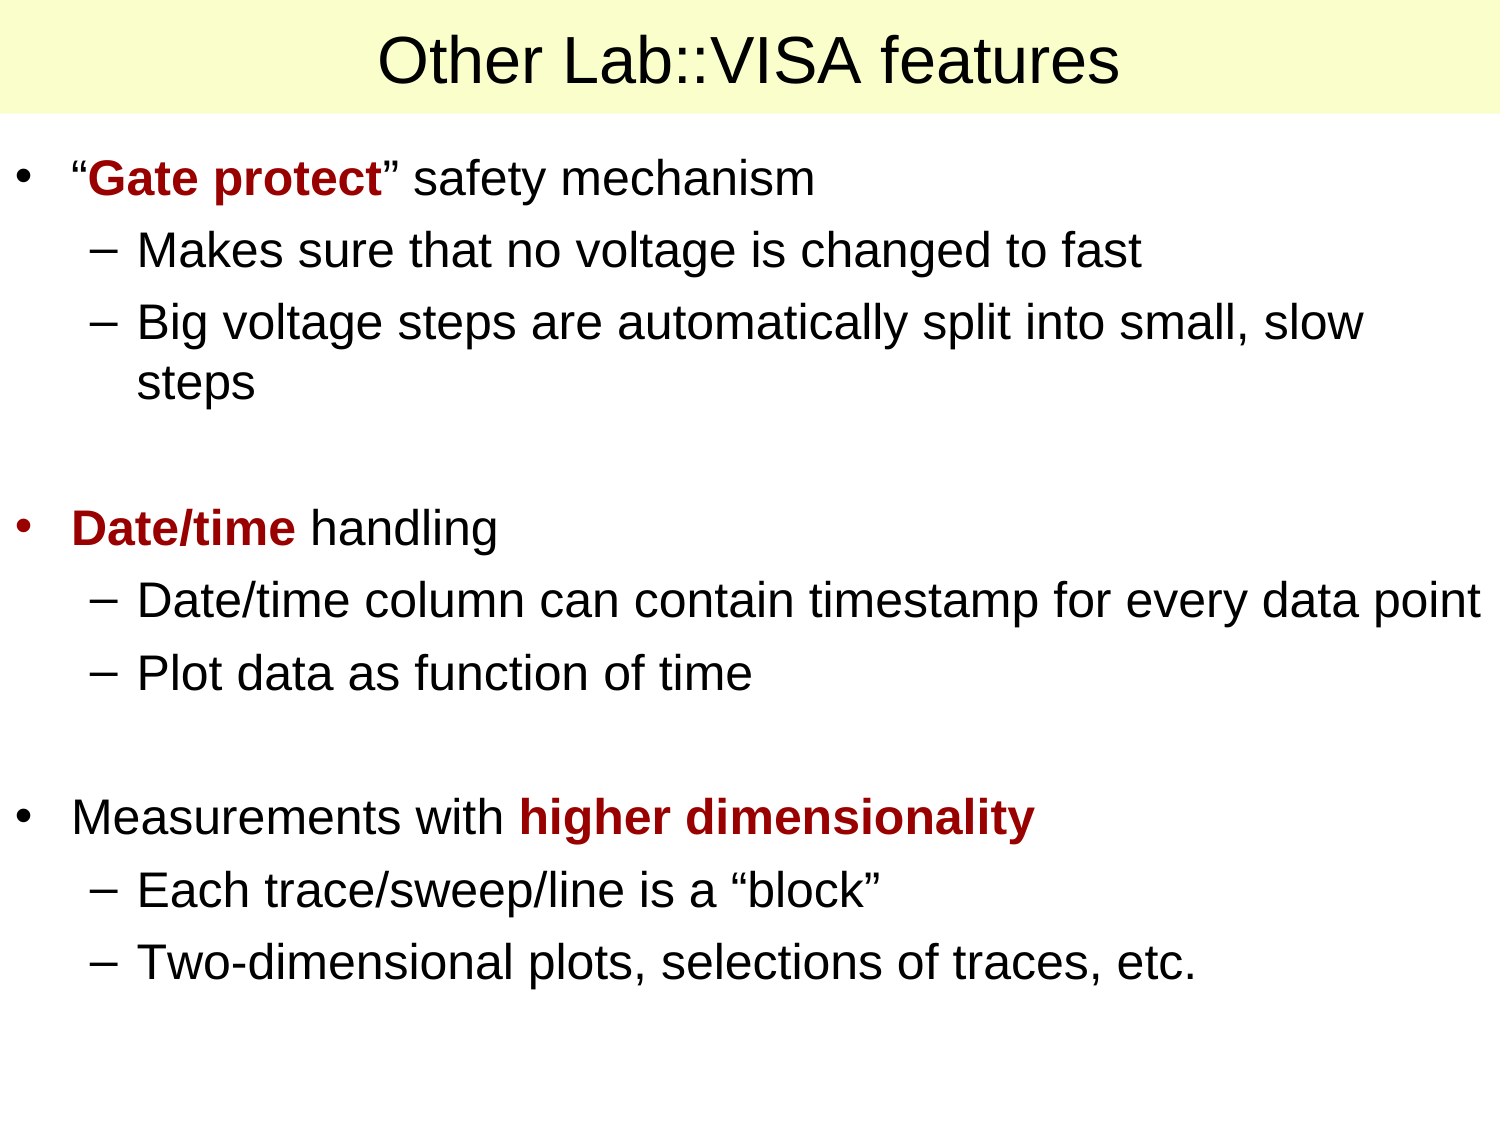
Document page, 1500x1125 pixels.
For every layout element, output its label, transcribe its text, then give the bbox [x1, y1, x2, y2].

list “Gate protect” safety mechanism Makes sure that no voltage is changed to fast Big voltage steps are automatically split into small, slow steps Date/time handling Date/time column can contain timestamp for every data point Plot data as function of time Measurements with higher dimensionality Each trace/sweep/line is a “block” Two-dimensional plots, selections of traces, etc. [0, 137, 1500, 1125]
title Other Lab::VISA features [0, 0, 1500, 114]
